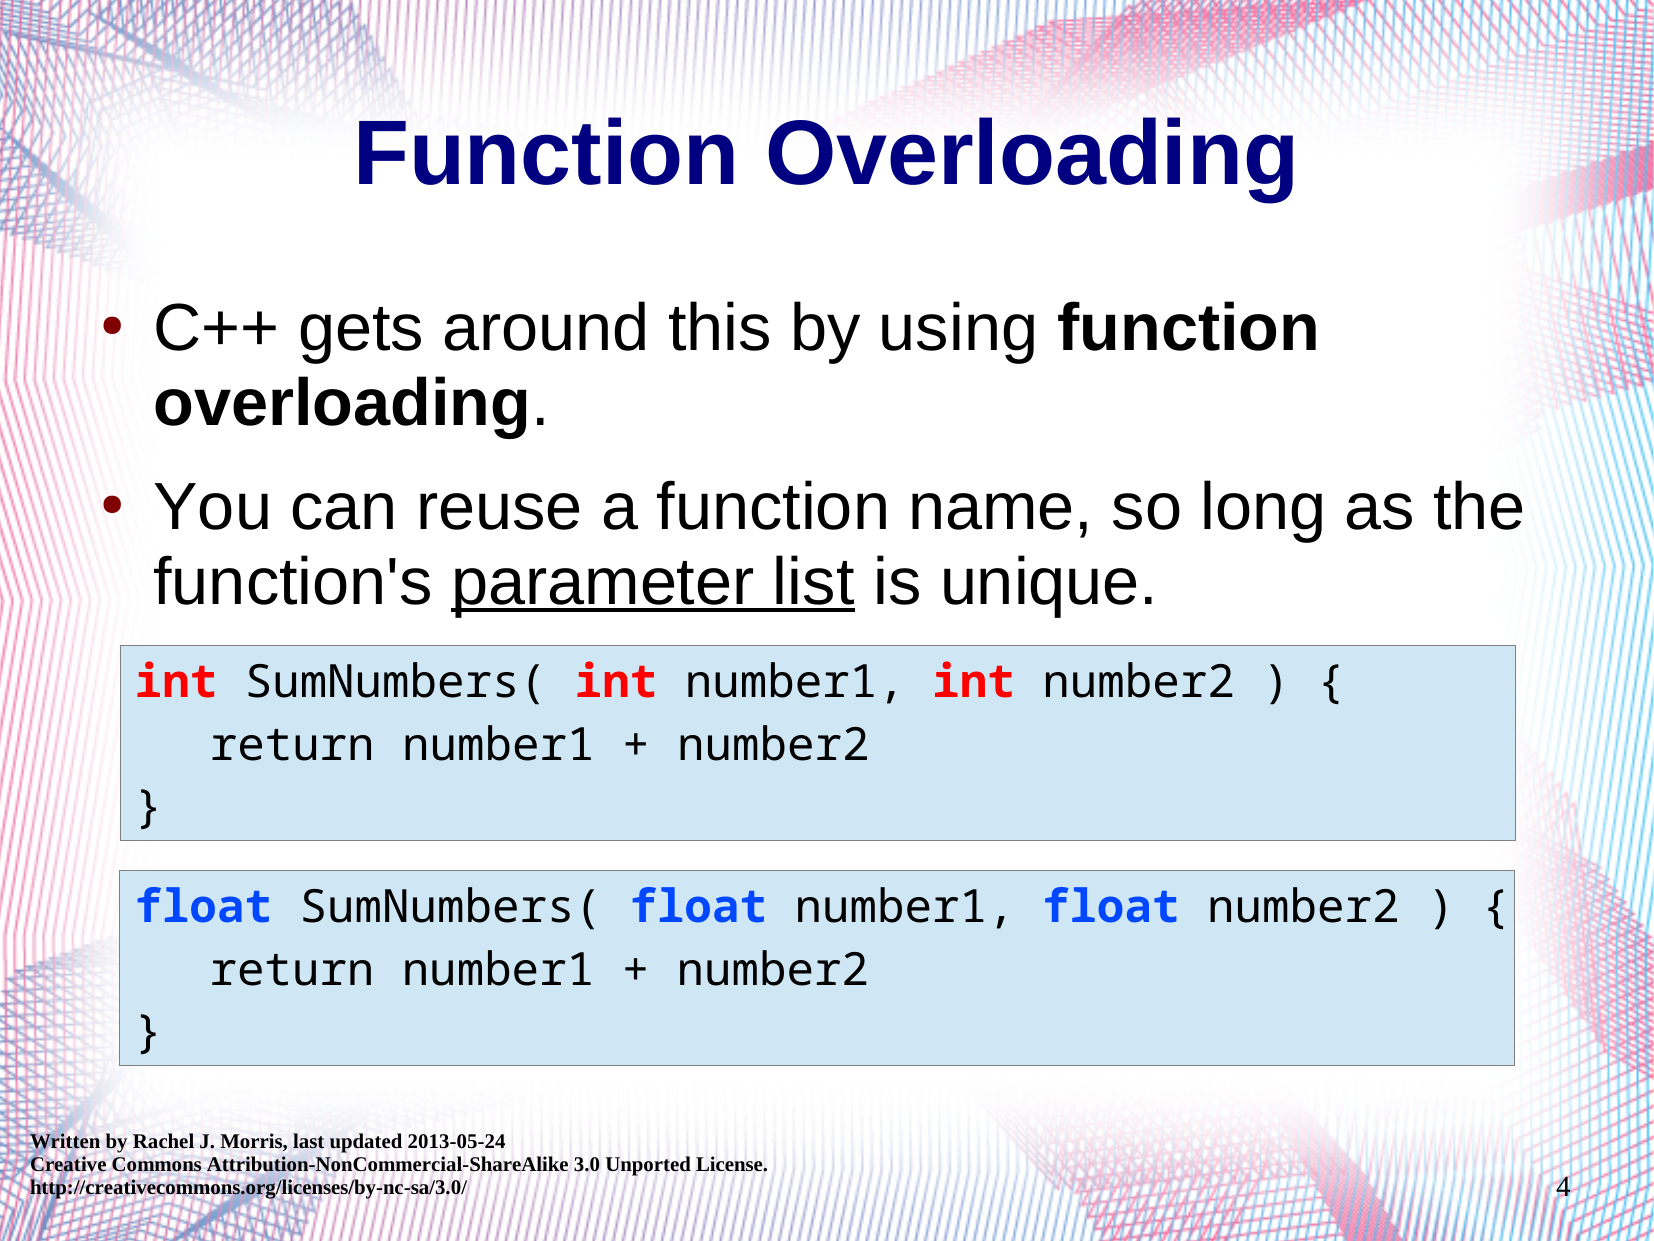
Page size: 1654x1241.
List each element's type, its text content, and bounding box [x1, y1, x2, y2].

text_box int SumNumbers( int number1, int number2 ) { return number1 + number2 } [120, 645, 1516, 841]
list C++ gets around this by using function overloading. You can reuse a function name, so long as the function's parameter list is unique. [82, 290, 1571, 619]
title Function Overloading [82, 49, 1571, 257]
picture [0, 0, 1654, 1241]
text_box float SumNumbers( float number1, float number2 ) { return number1 + number2 } [119, 870, 1515, 1066]
